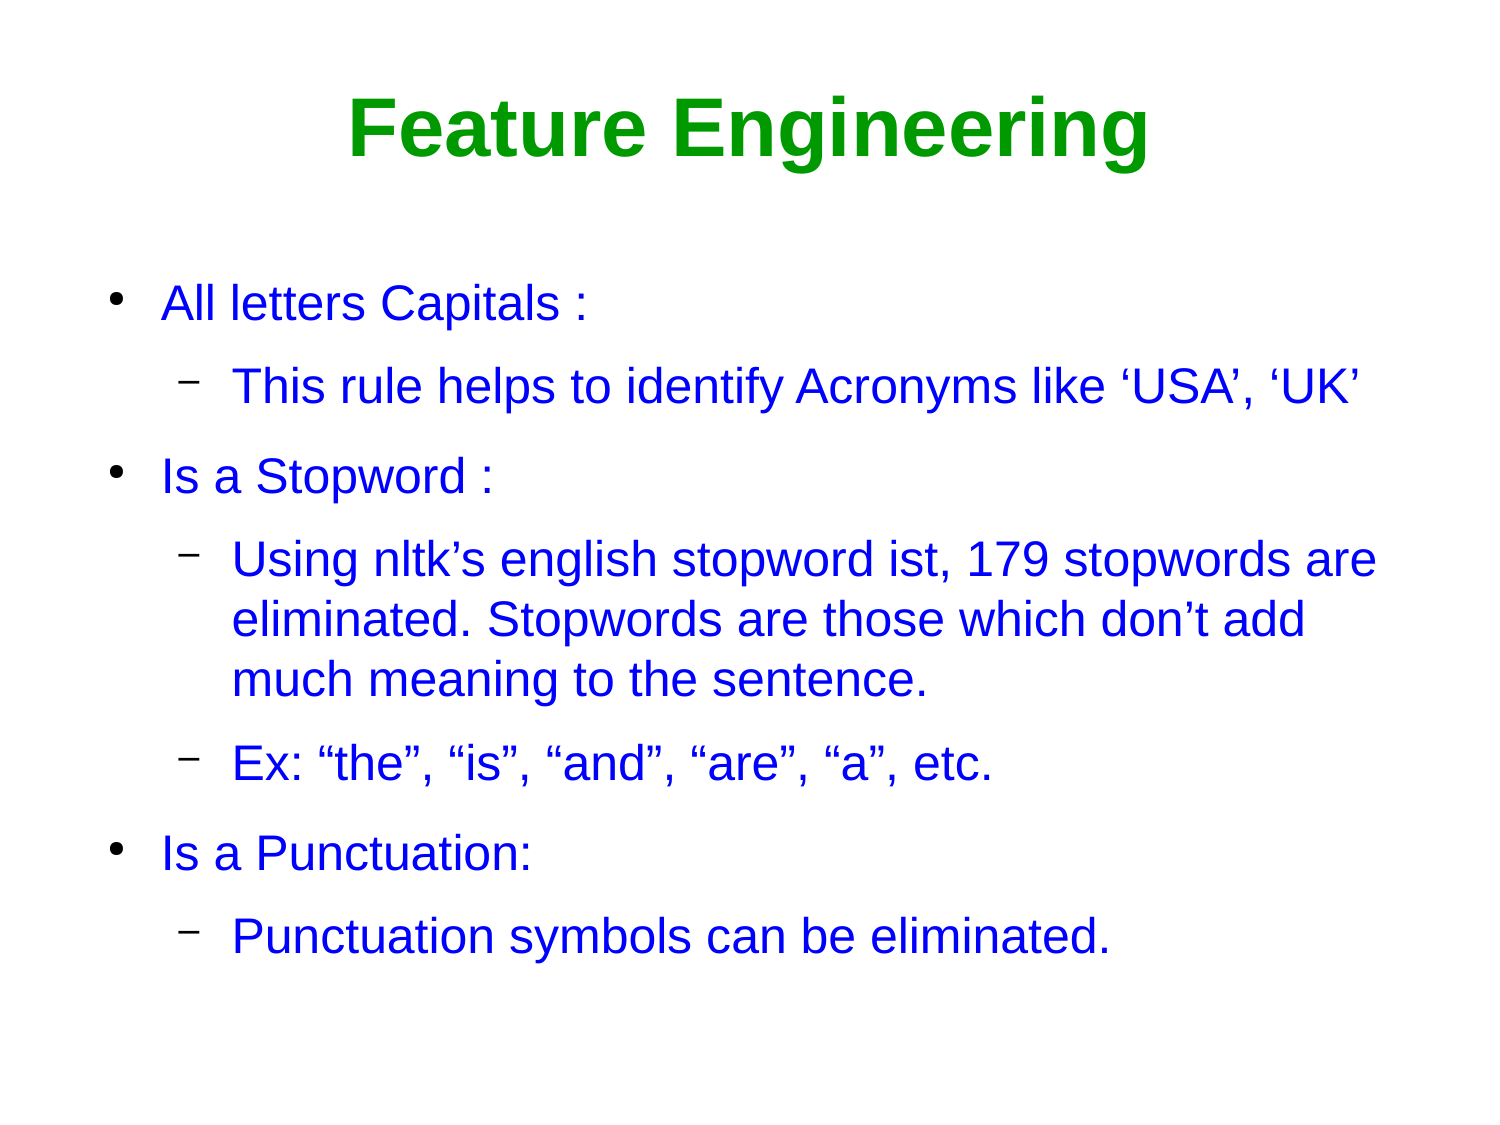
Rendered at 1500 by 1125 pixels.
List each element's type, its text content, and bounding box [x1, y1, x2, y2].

title Feature Engineering [75, 29, 1425, 217]
list All letters Capitals : This rule helps to identify Acronyms like ‘USA’, ‘UK’ Is a Stopword : Using nltk’s english stopword ist, 179 stopwords are eliminated. Stopwords are those which don’t add much meaning to the sentence. Ex: “the”, “is”, “and”, “are”, “a”, etc. Is a Punctuation: Punctuation symbols can be eliminated. [75, 262, 1425, 1005]
